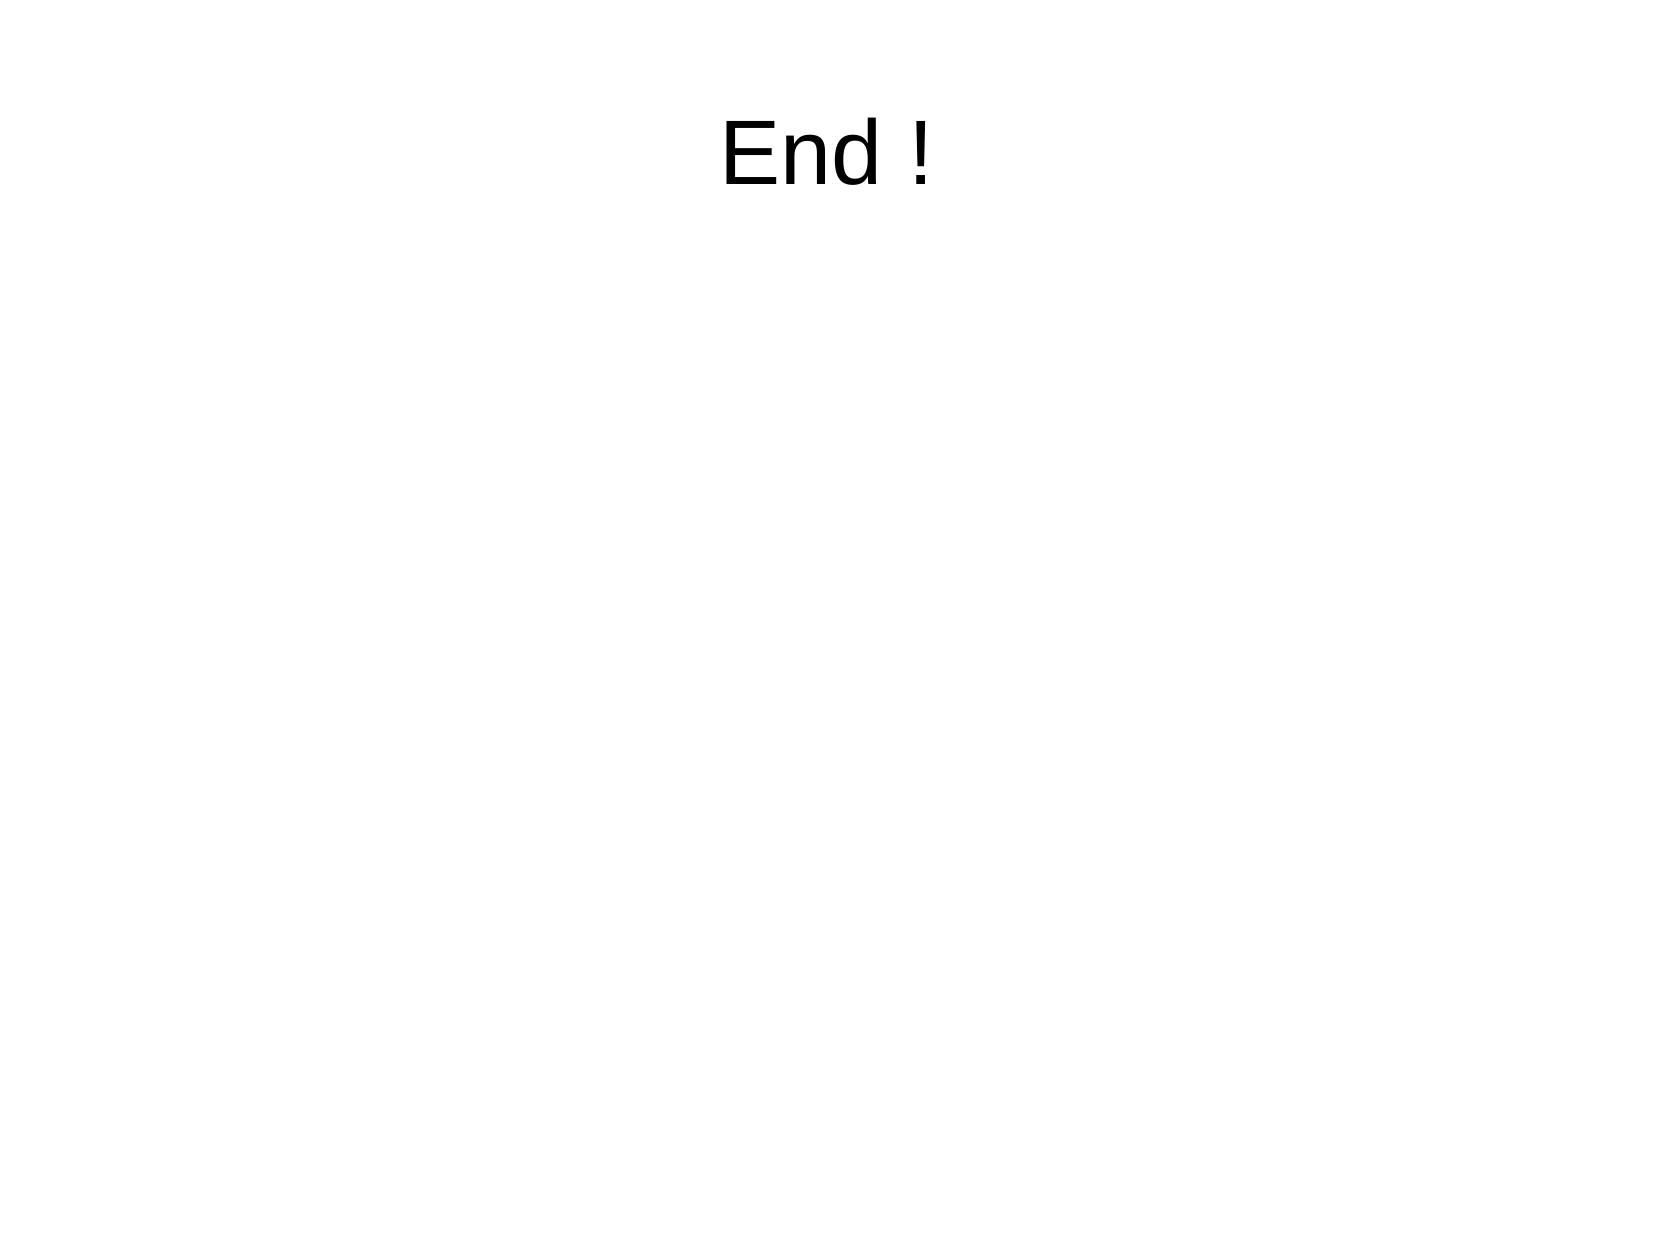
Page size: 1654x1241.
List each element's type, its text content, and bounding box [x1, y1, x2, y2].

title End ! [82, 49, 1571, 257]
